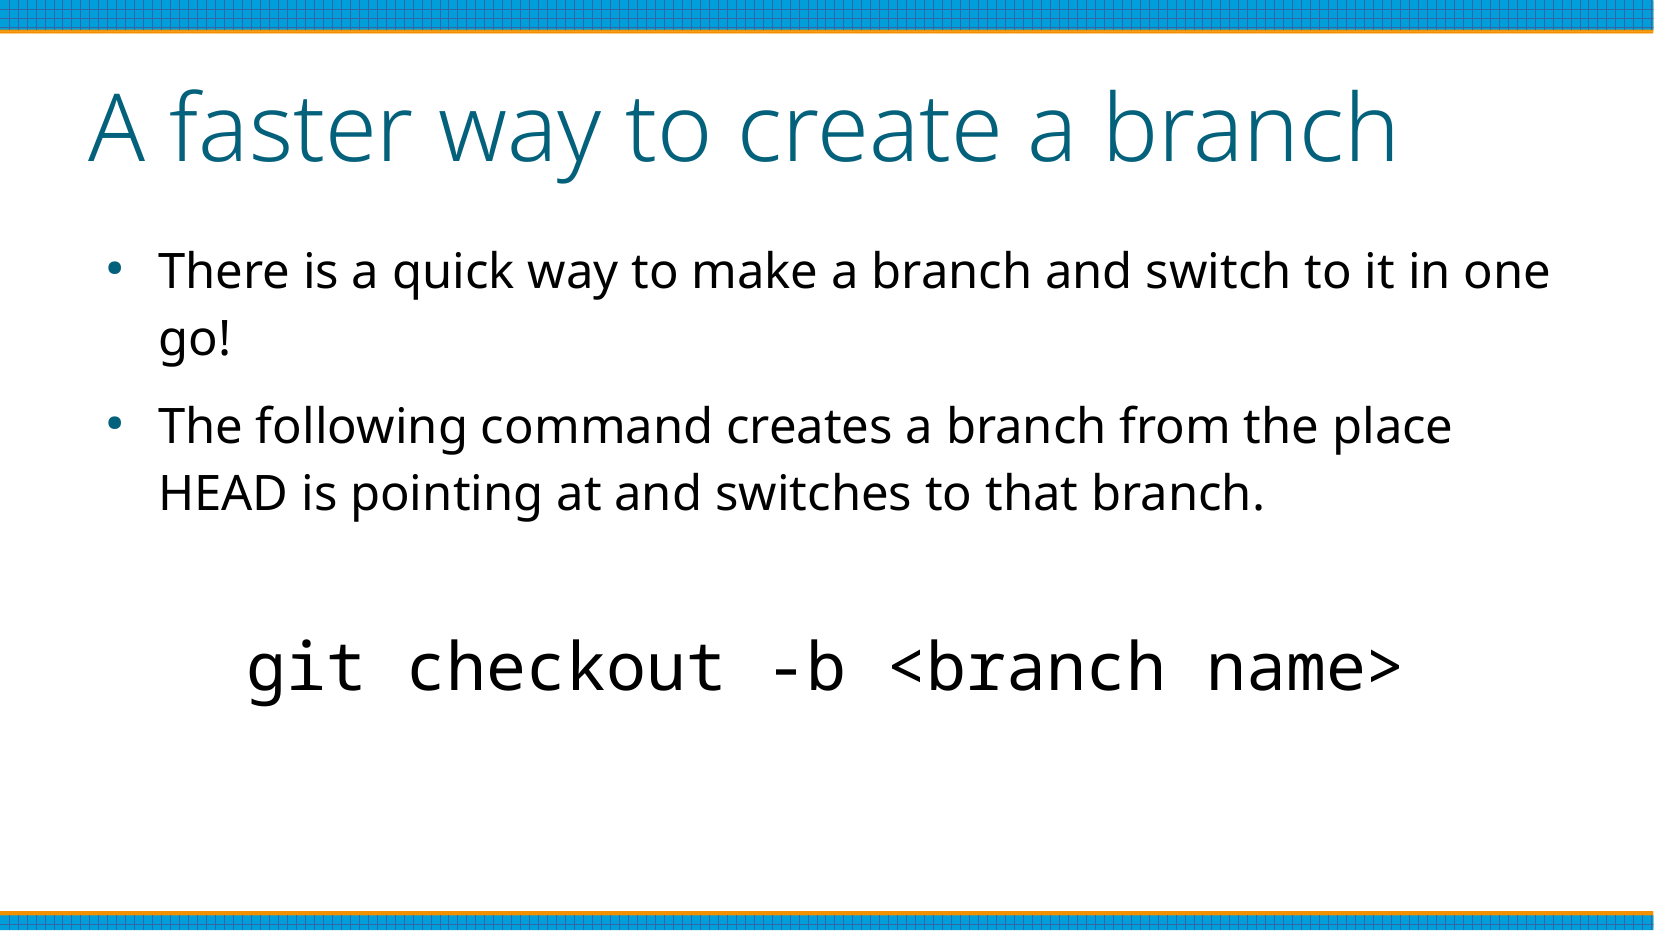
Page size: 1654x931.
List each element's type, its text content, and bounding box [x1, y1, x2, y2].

list There is a quick way to make a branch and switch to it in one go! The following command creates a branch from the place HEAD is pointing at and switches to that branch. [88, 236, 1565, 526]
text_box git checkout -b <branch name> [240, 616, 1413, 713]
title A faster way to create a branch [88, 44, 1565, 207]
